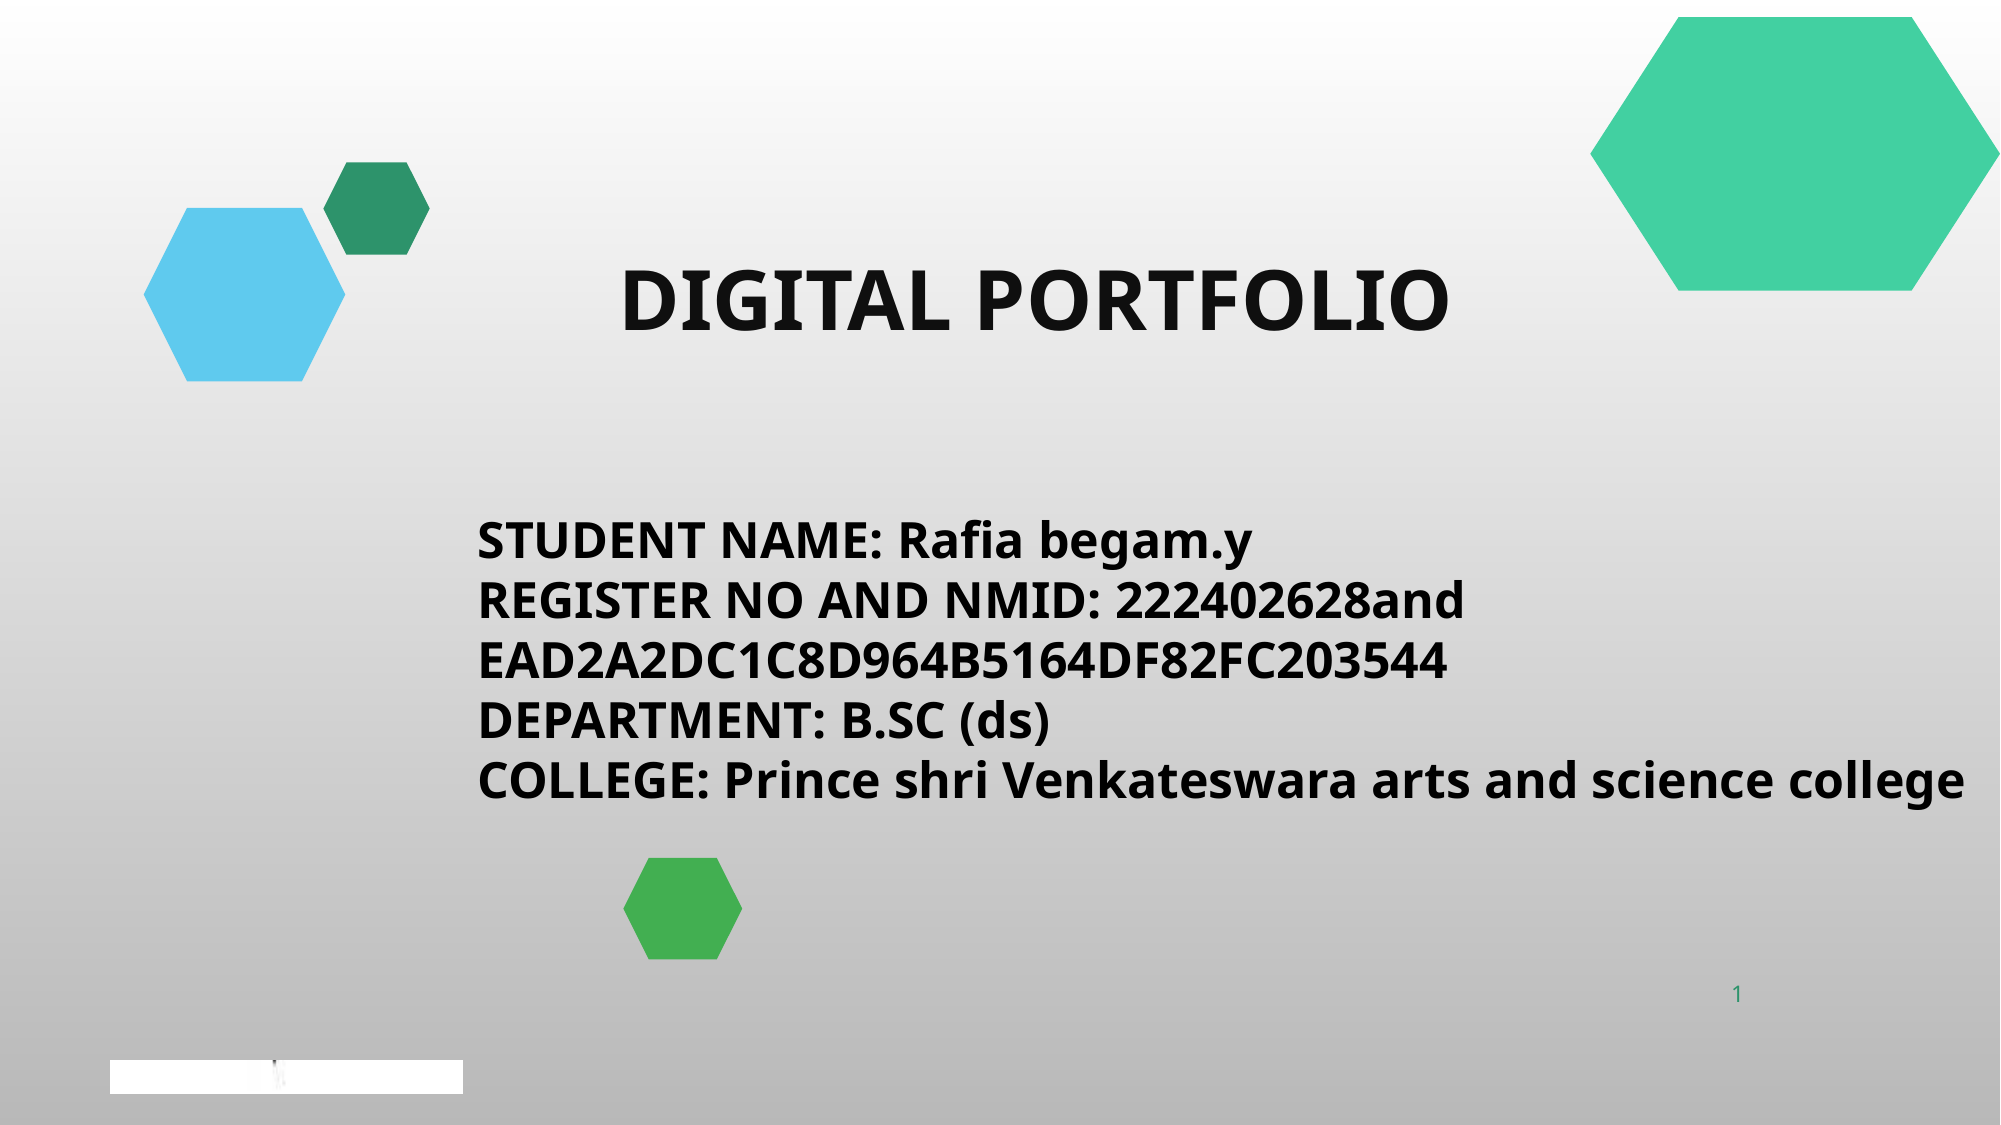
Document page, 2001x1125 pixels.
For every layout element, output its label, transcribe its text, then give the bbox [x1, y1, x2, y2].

title Digital Portfolio [62, 259, 1505, 445]
picture [110, 1060, 463, 1094]
text_box [623, 880, 743, 960]
text_box [161, 207, 328, 259]
text_box STUDENT NAME: Rafia begam.y REGISTER NO AND NMID: 222402628and EAD2A2DC1C8D964B5164DF82FC203544 DEPARTMENT: B.SC (ds) COLLEGE: Prince shri Venkateswara arts and science college [462, 501, 2000, 880]
text_box [1590, 17, 2000, 291]
slide_number 1 [1724, 965, 1851, 1025]
text_box [323, 162, 430, 255]
